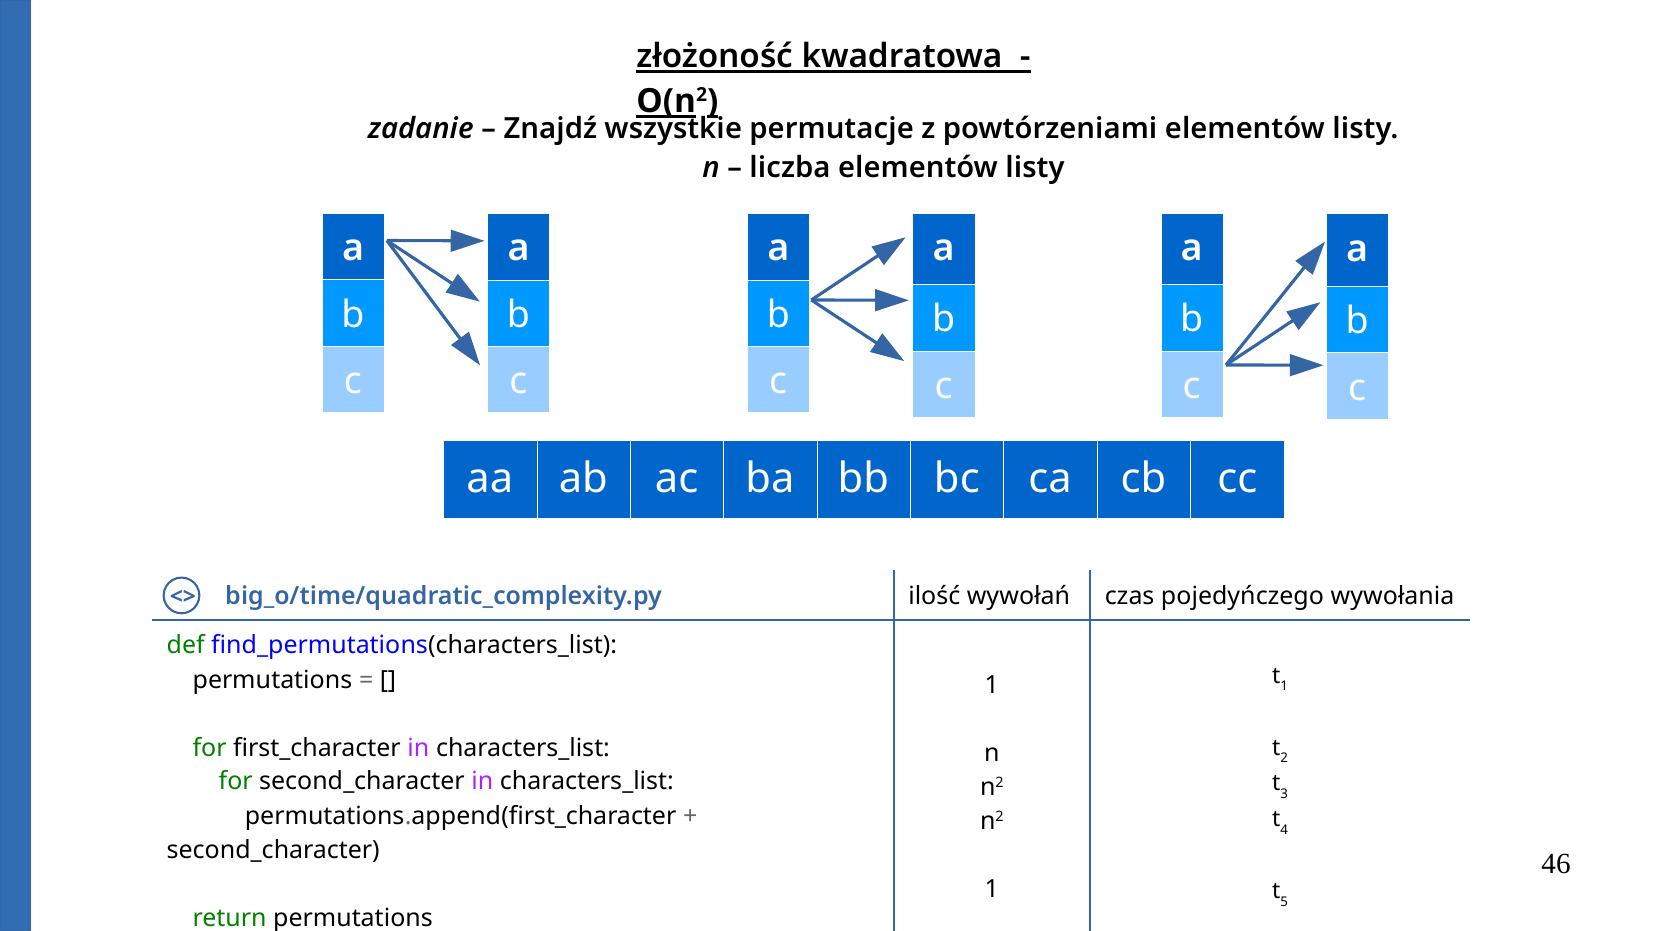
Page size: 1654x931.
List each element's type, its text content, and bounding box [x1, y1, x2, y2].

text_box zadanie – Znajdź wszystkie permutacje z powtórzeniami elementów listy. n – liczba elementów listy [353, 99, 1301, 188]
table_cell t1 t2 t3 t4 t5 [1091, 621, 1470, 931]
table_header a [913, 214, 975, 284]
table_cell def find_permutations(characters_list): permutations = [] for first_character in characters_list: for second_character in characters_list: permutations.append(first_character + second_character) return permutations [152, 621, 893, 931]
table_cell c [1327, 353, 1388, 419]
table_cell 1 n n2 n2 1 [895, 621, 1089, 931]
table_header ac [631, 441, 723, 518]
table_cell b [323, 280, 384, 346]
table_header aa [444, 441, 537, 518]
table_header a [748, 214, 809, 280]
table_cell c [913, 352, 975, 417]
table_header ab [538, 441, 630, 518]
table_header a [1327, 214, 1388, 286]
table_cell c [748, 347, 809, 412]
table_header ba [724, 441, 817, 518]
text_box [0, 0, 31, 931]
table_header ilość wywołań [895, 570, 1089, 619]
table_header a [1162, 214, 1223, 284]
table_cell b [488, 281, 549, 346]
table_header a [488, 214, 549, 280]
table_header cc [1191, 441, 1284, 518]
table_header cb [1098, 441, 1190, 518]
text_box <> [154, 572, 212, 619]
table_cell b [1327, 287, 1388, 352]
table_cell c [1162, 352, 1223, 417]
table_header big_o/time/quadratic_complexity.py [152, 570, 893, 619]
table_cell c [488, 347, 549, 412]
table_header ca [1004, 441, 1097, 518]
table_cell c [323, 347, 384, 412]
table_cell b [913, 285, 975, 351]
table_cell b [748, 281, 809, 346]
text_box złożoność kwadratowa - O(n2) [621, 24, 1127, 82]
table_header czas pojedyńczego wywołania [1091, 570, 1470, 619]
table_header bb [818, 441, 910, 518]
table_header a [323, 214, 384, 279]
table_cell b [1162, 285, 1223, 351]
table_header bc [911, 441, 1003, 518]
